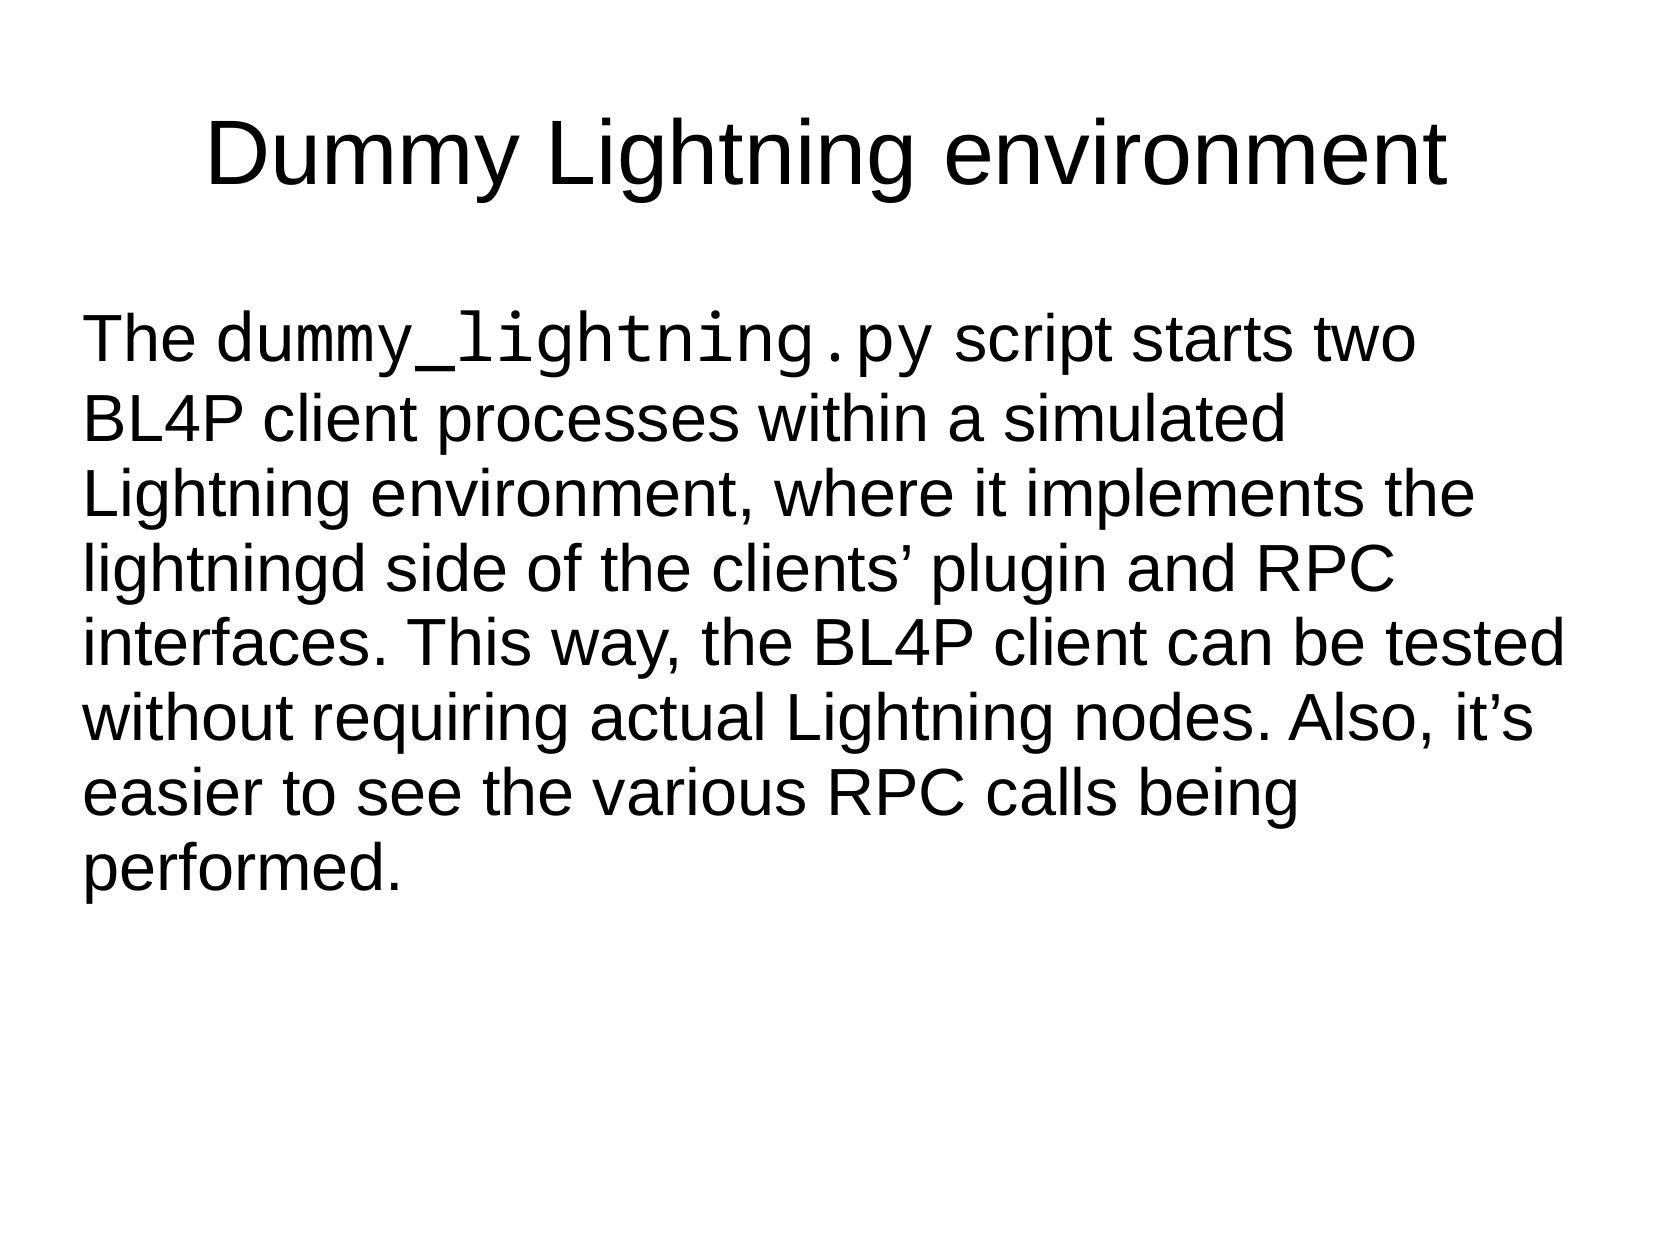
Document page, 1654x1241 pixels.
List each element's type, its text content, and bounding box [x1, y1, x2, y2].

title Dummy Lightning environment [82, 49, 1571, 257]
list The dummy_lightning.py script starts two BL4P client processes within a simulated Lightning environment, where it implements the lightningd side of the clients’ plugin and RPC interfaces. This way, the BL4P client can be tested without requiring actual Lightning nodes. Also, it’s easier to see the various RPC calls being performed. [82, 290, 1571, 1010]
